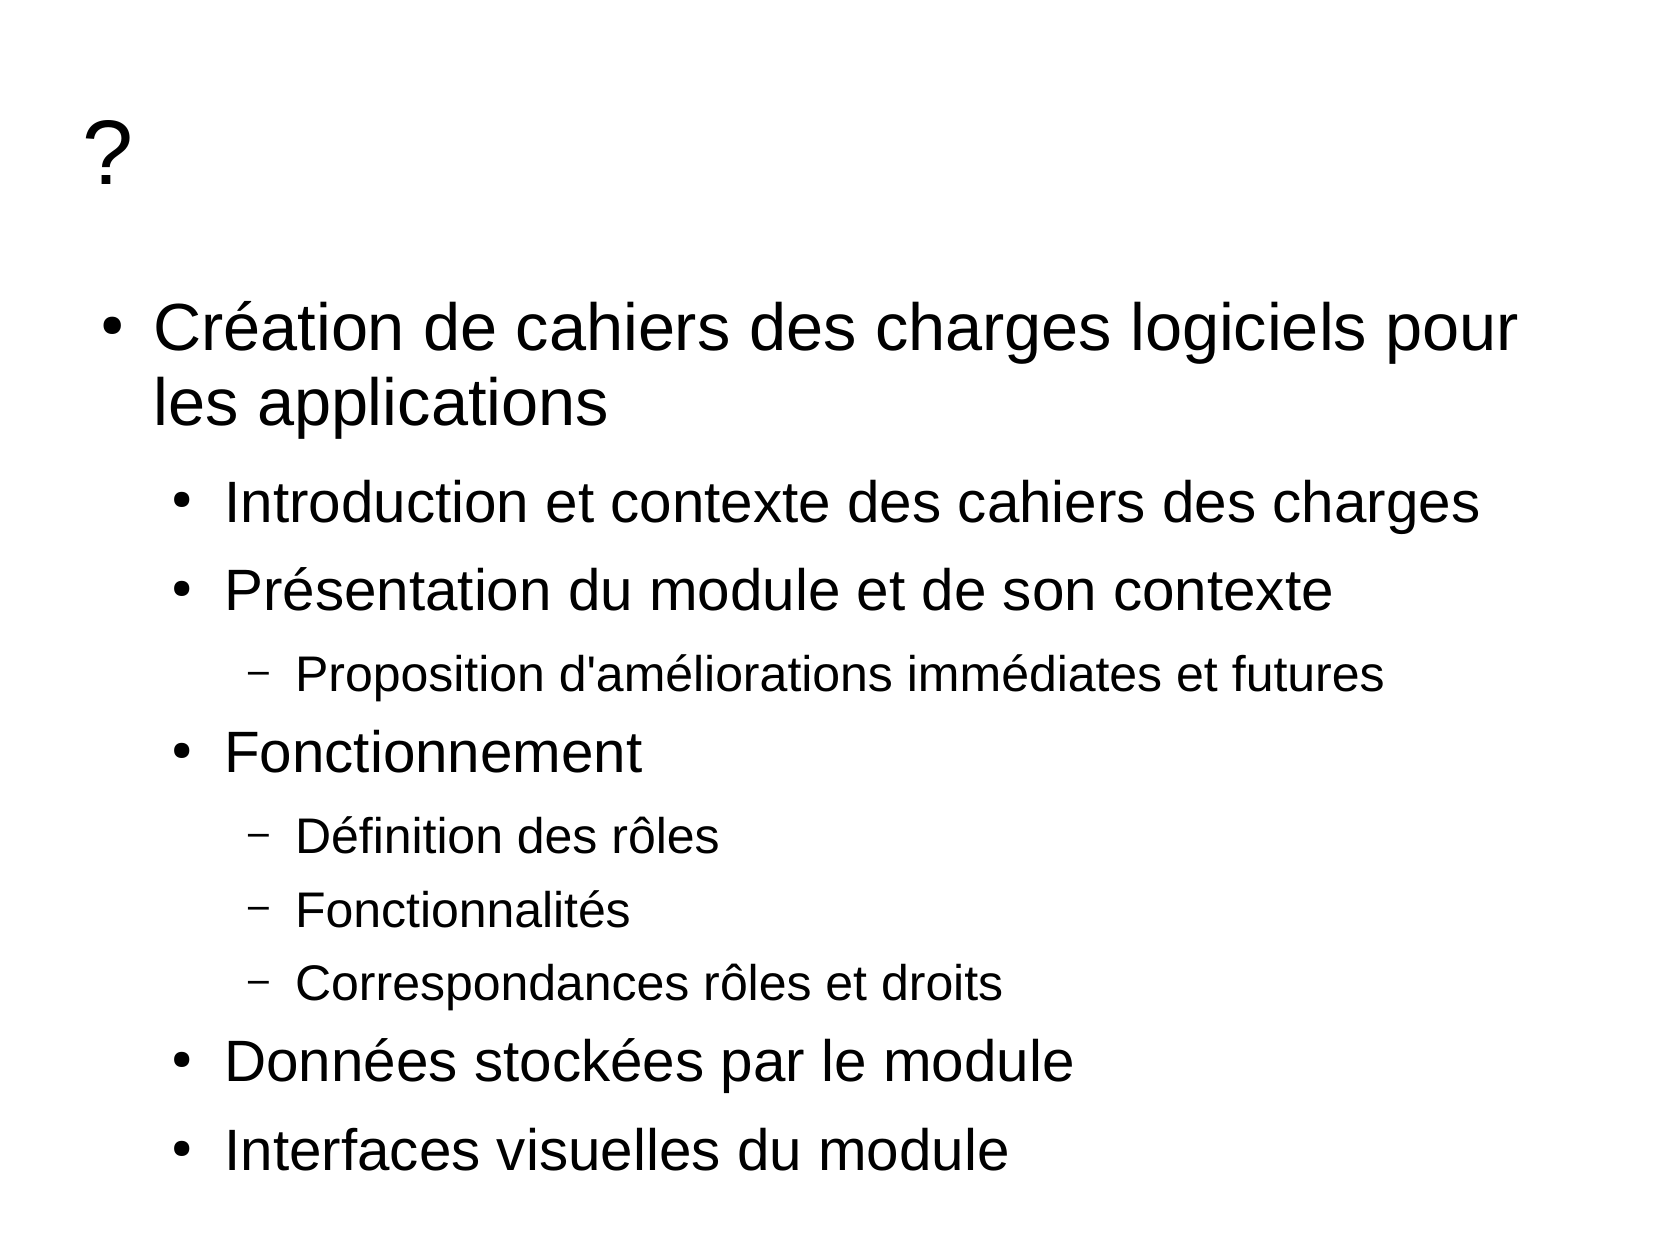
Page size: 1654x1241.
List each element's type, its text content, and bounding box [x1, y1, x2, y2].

title ? [82, 56, 1571, 250]
list Création de cahiers des charges logiciels pour les applications Introduction et contexte des cahiers des charges Présentation du module et de son contexte Proposition d'améliorations immédiates et futures Fonctionnement Définition des rôles Fonctionnalités Correspondances rôles et droits Données stockées par le module Interfaces visuelles du module [82, 290, 1571, 1182]
